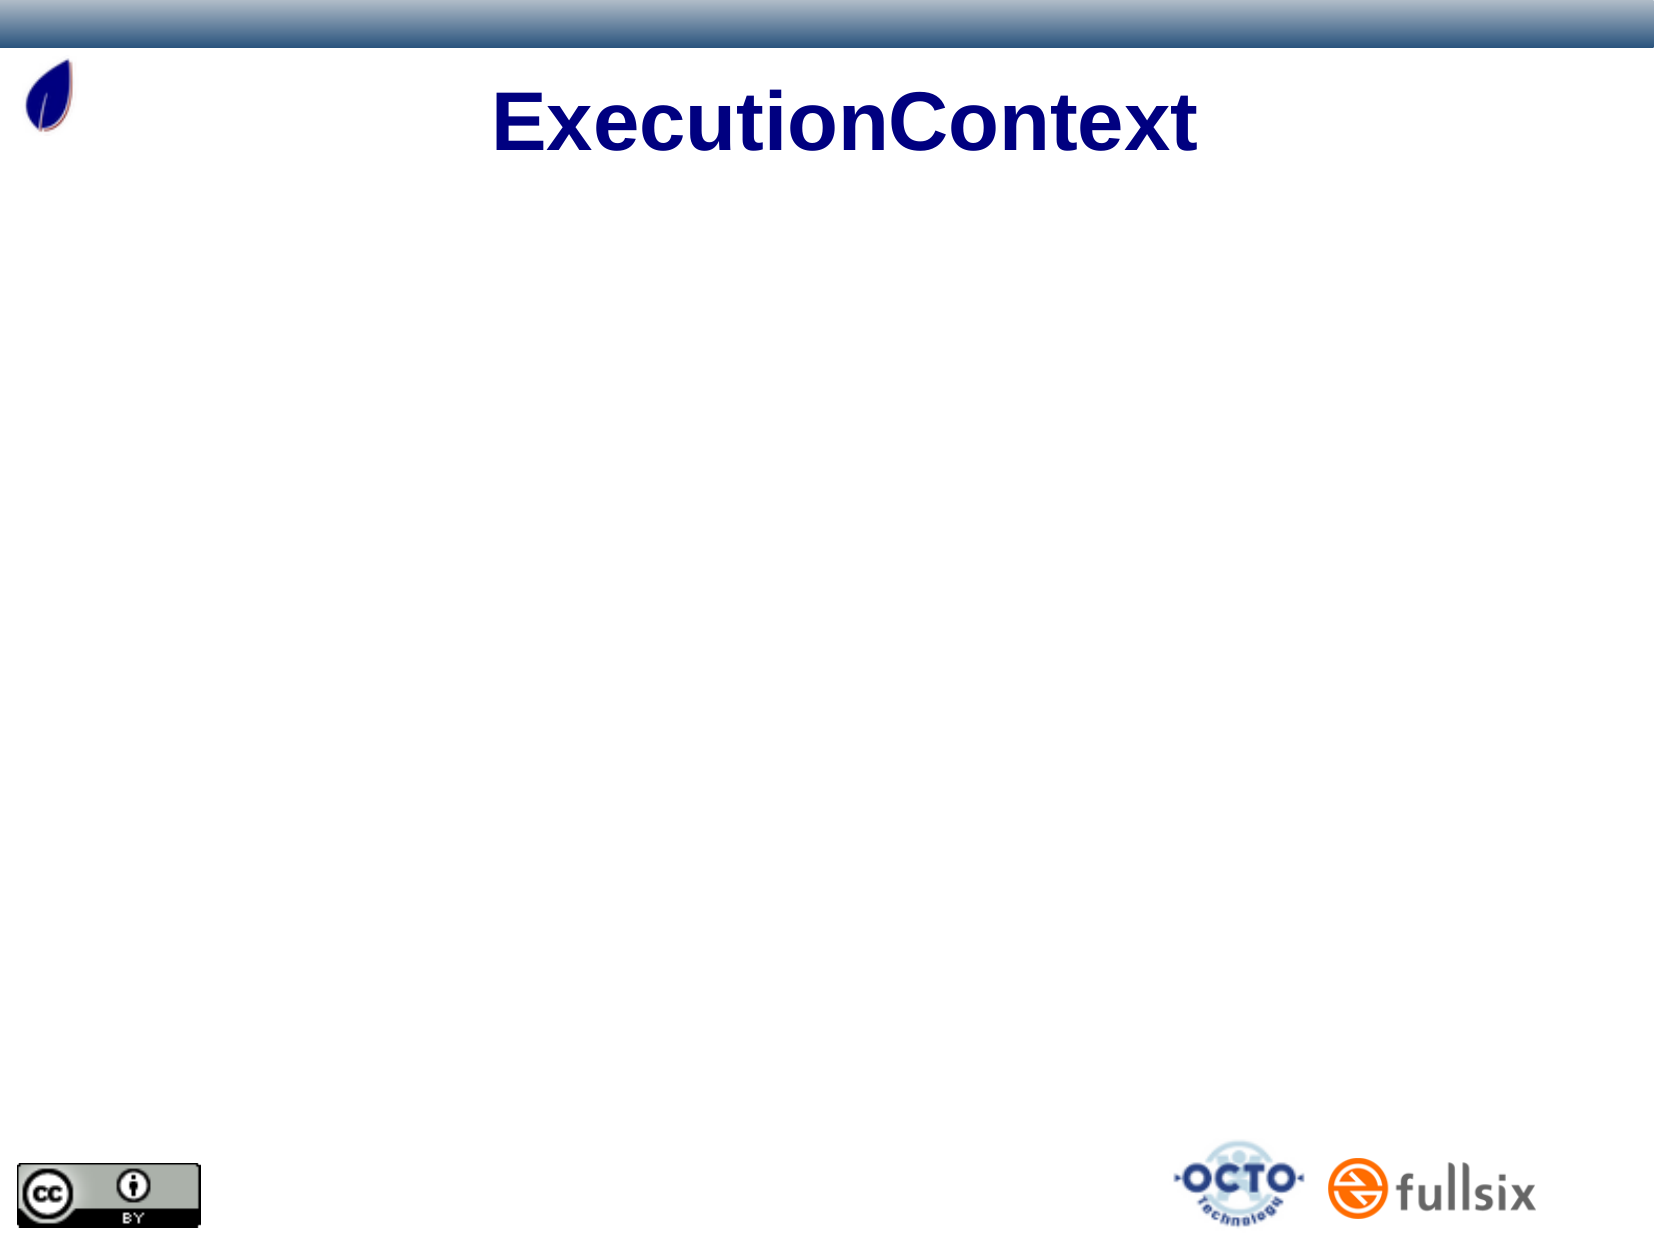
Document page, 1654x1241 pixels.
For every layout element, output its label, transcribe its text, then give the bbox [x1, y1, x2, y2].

picture [1328, 1158, 1536, 1219]
picture [1166, 1138, 1313, 1235]
picture [17, 1163, 201, 1228]
title ExecutionContext [156, 55, 1534, 188]
picture [14, 55, 89, 136]
